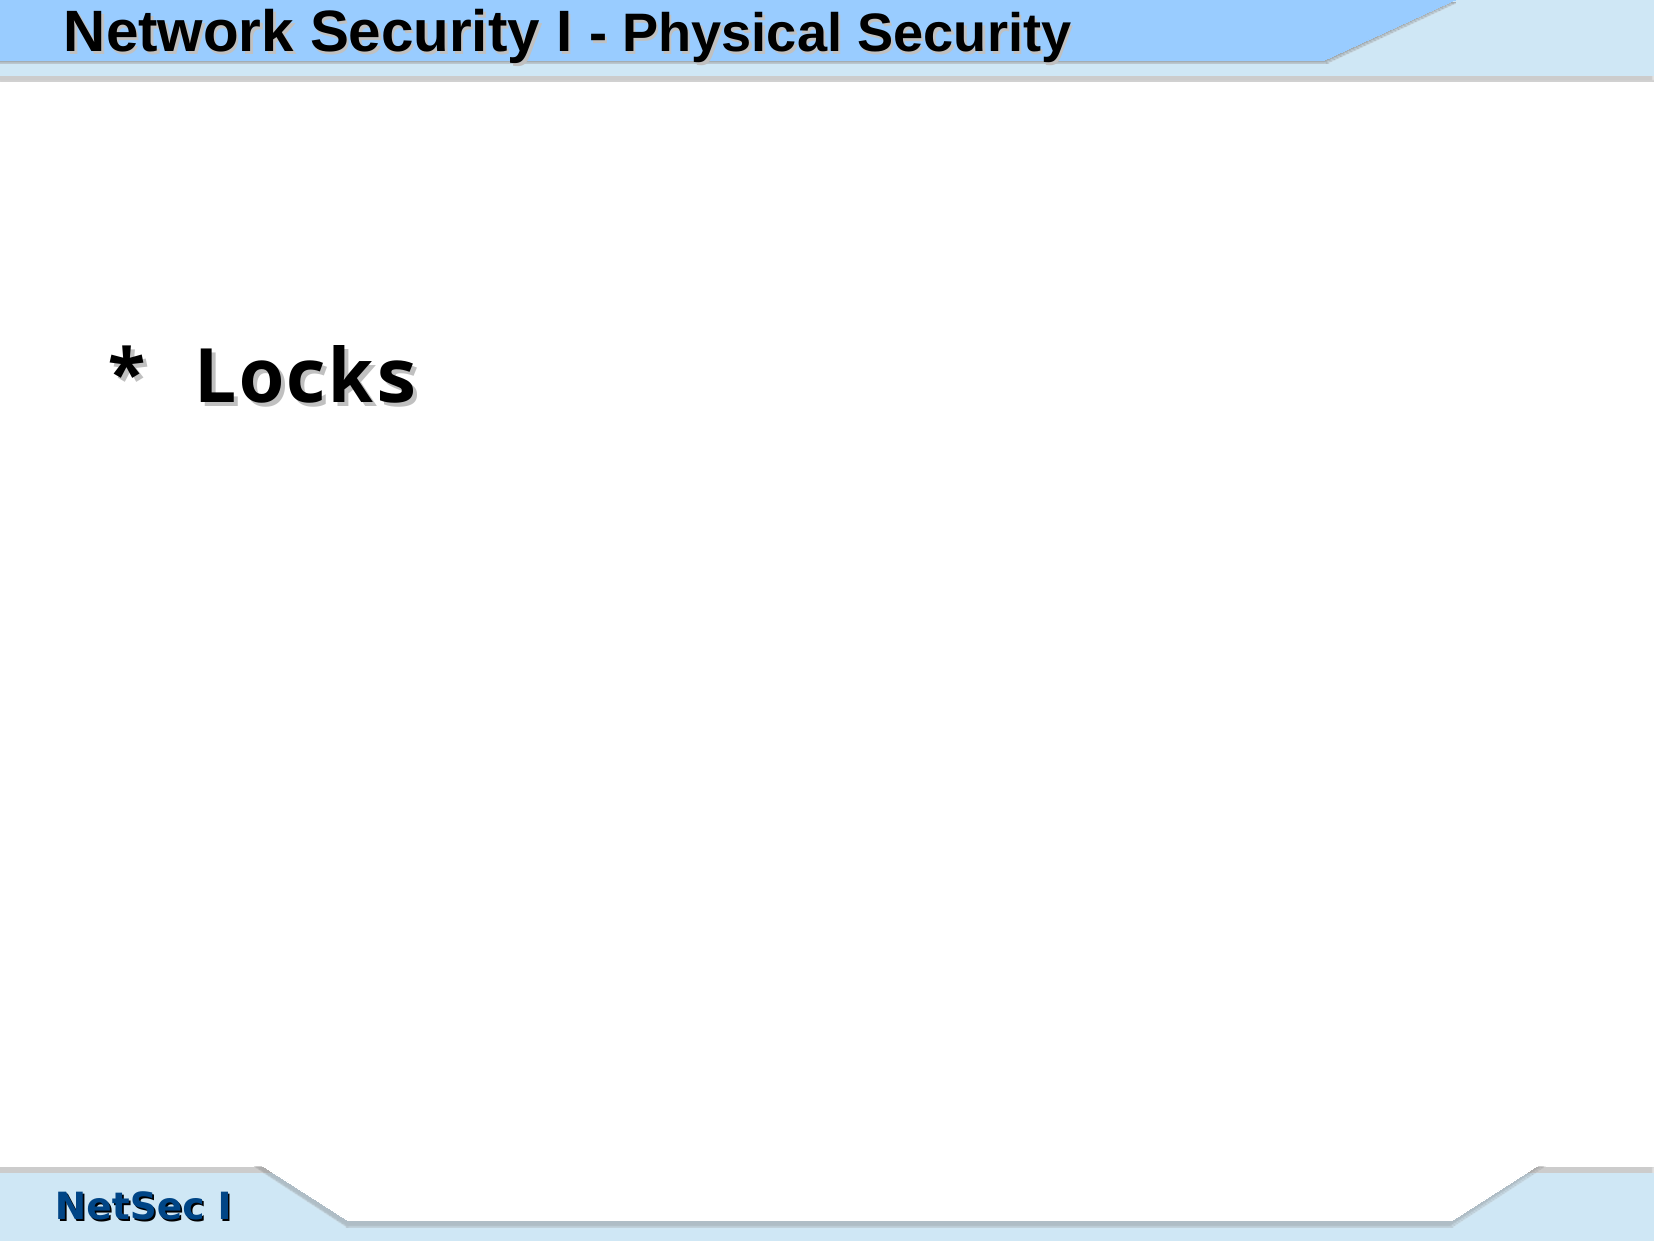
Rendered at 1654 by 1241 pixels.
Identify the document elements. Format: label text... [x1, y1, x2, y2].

title Network Security I - Physical Security [31, 0, 1520, 65]
text_box * Locks [90, 315, 1249, 593]
